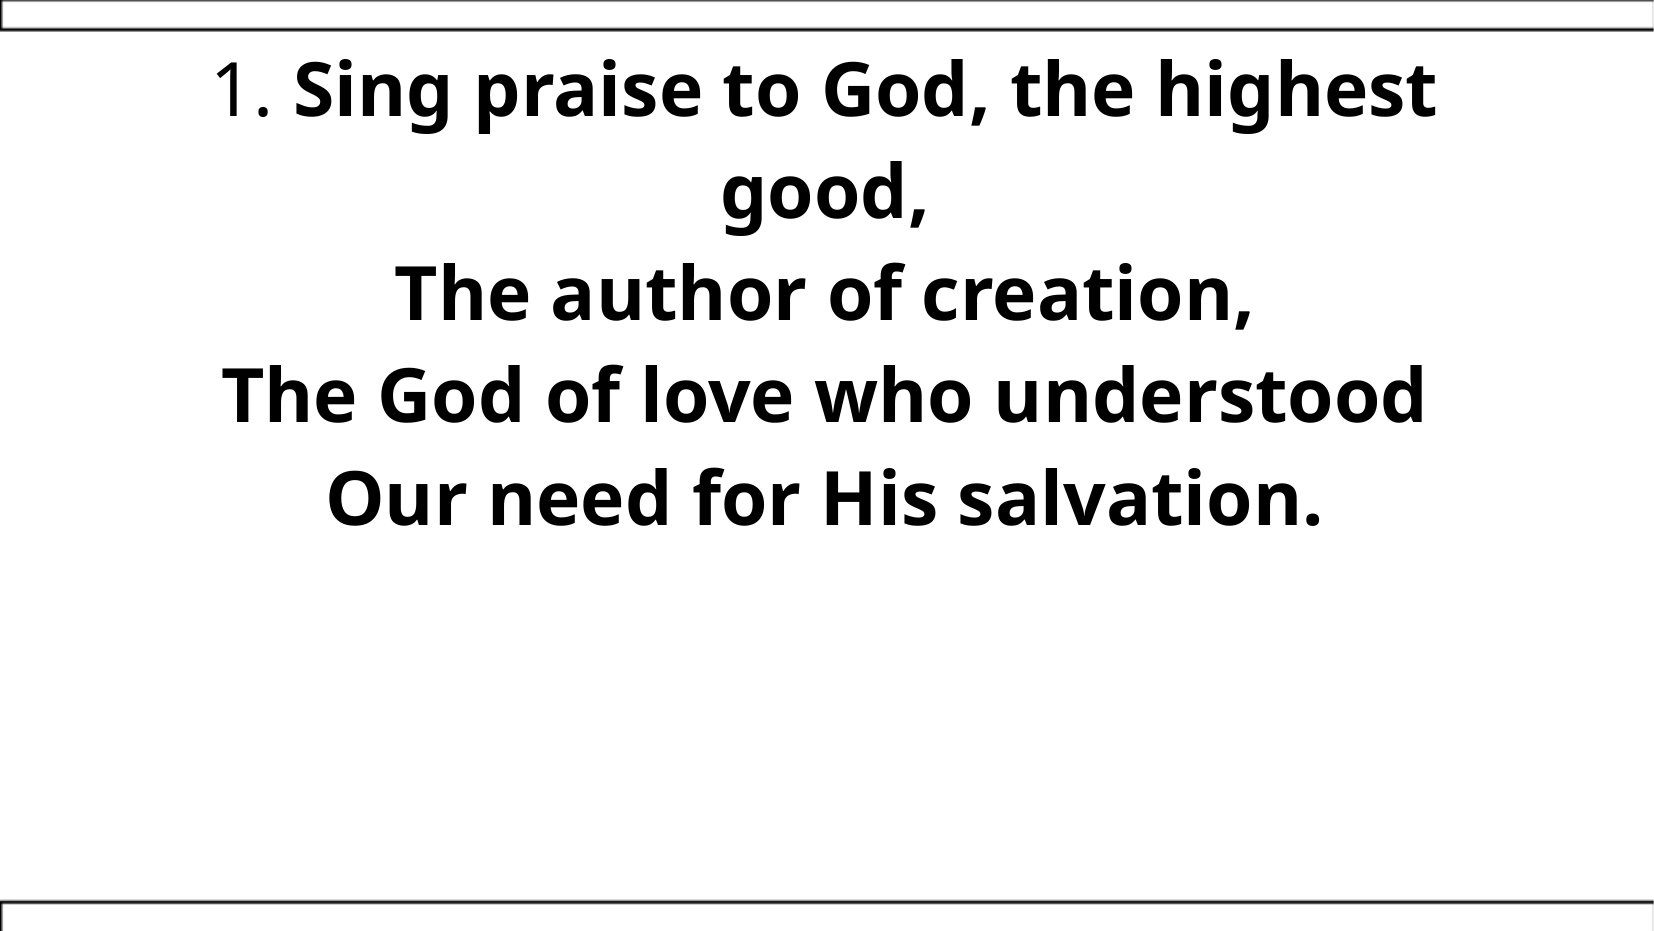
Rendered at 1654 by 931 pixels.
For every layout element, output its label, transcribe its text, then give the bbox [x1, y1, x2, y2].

text_box 1. Sing praise to God, the highest good, The author of creation, The God of love who understood Our need for His salvation. [105, 28, 1546, 443]
picture [0, 0, 1654, 931]
